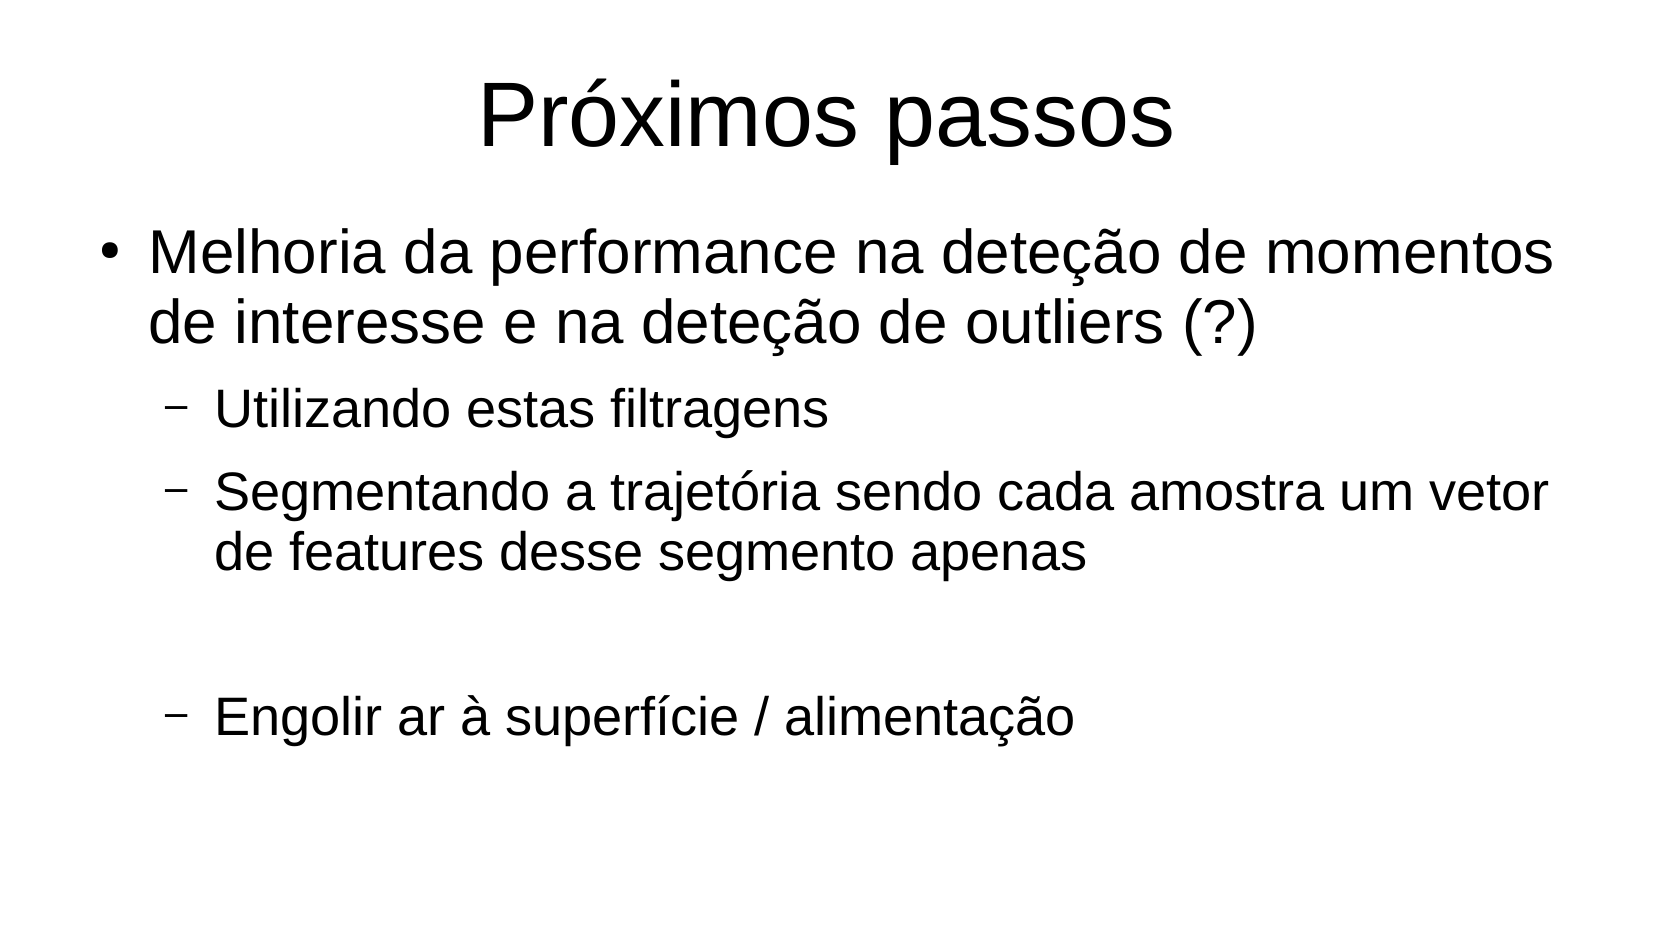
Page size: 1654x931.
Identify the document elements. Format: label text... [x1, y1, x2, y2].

list Melhoria da performance na deteção de momentos de interesse e na deteção de outliers (?) Utilizando estas filtragens Segmentando a trajetória sendo cada amostra um vetor de features desse segmento apenas Engolir ar à superfície / alimentação [82, 217, 1571, 758]
title Próximos passos [82, 37, 1571, 193]
